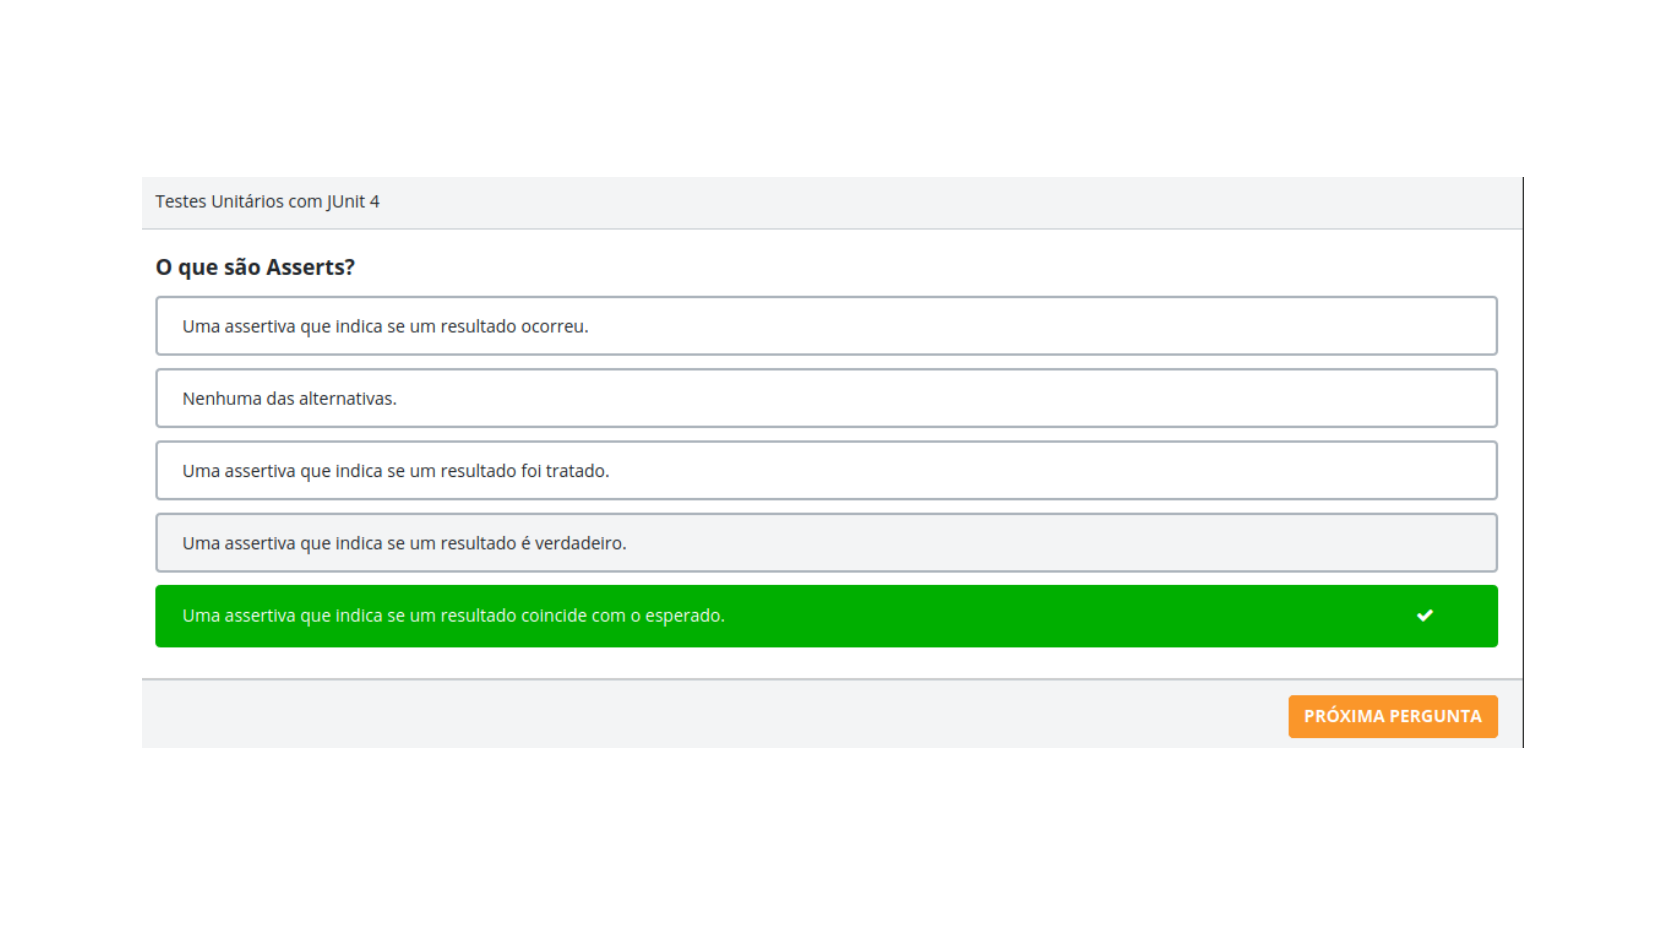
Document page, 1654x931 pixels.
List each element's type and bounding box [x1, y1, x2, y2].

picture [142, 177, 1524, 748]
